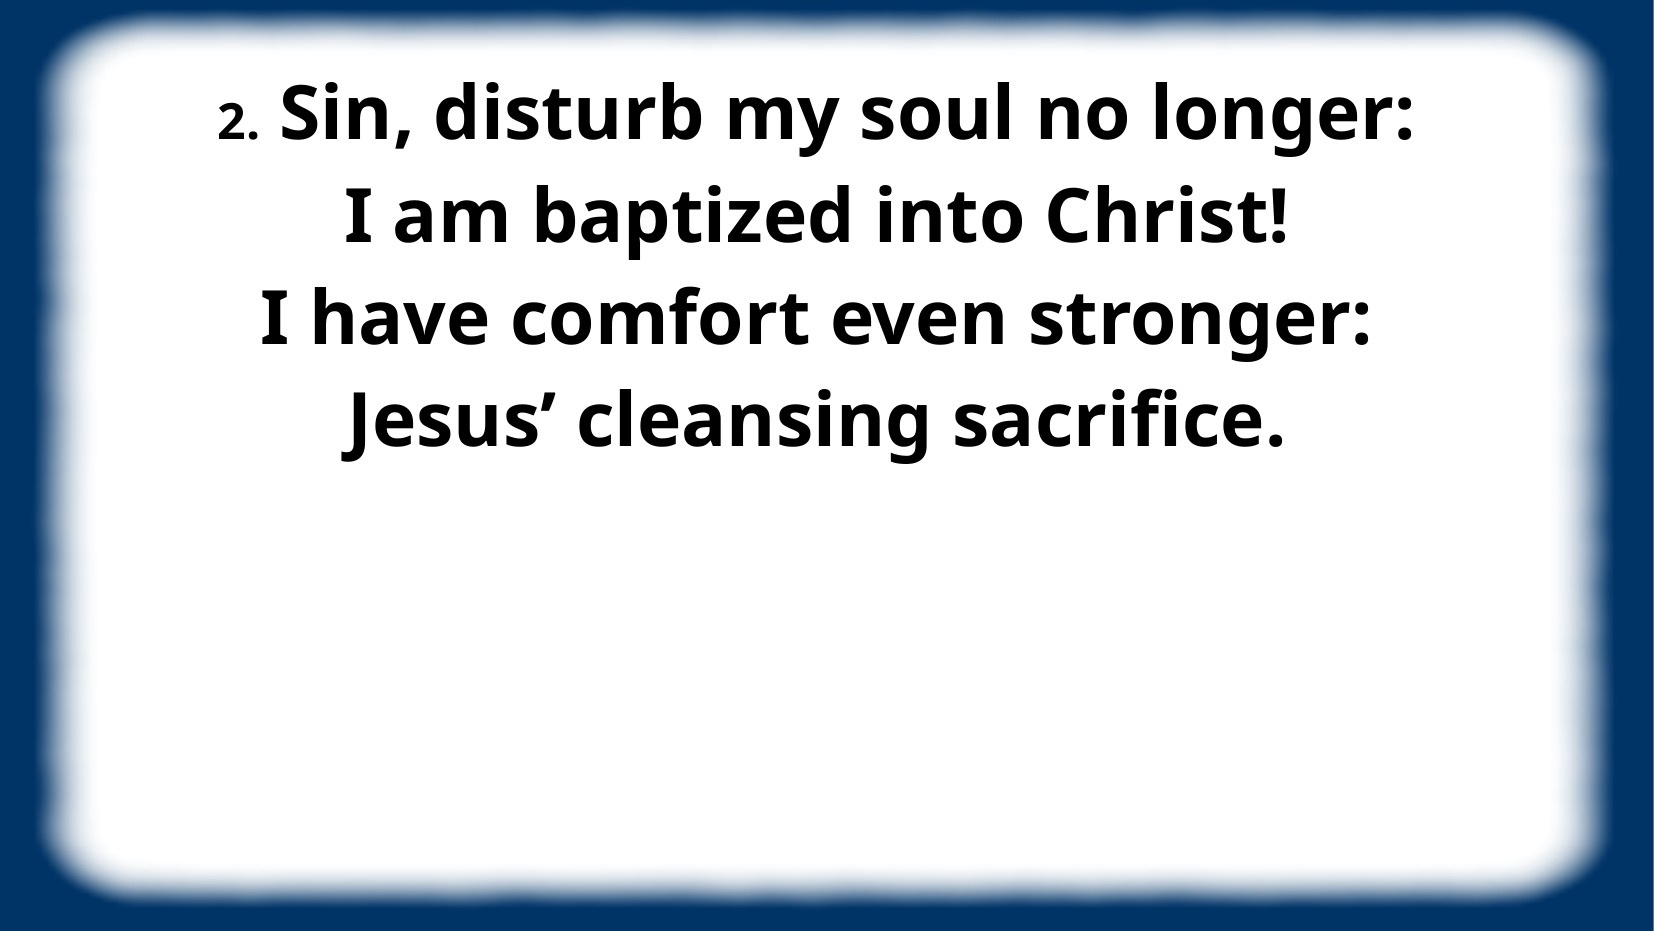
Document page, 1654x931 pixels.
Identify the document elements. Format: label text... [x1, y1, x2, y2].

text_box 2. Sin, disturb my soul no longer: I am baptized into Christ! I have comfort even stronger: Jesus’ cleansing sacrifice. [90, 52, 1546, 466]
picture [0, 0, 1654, 931]
